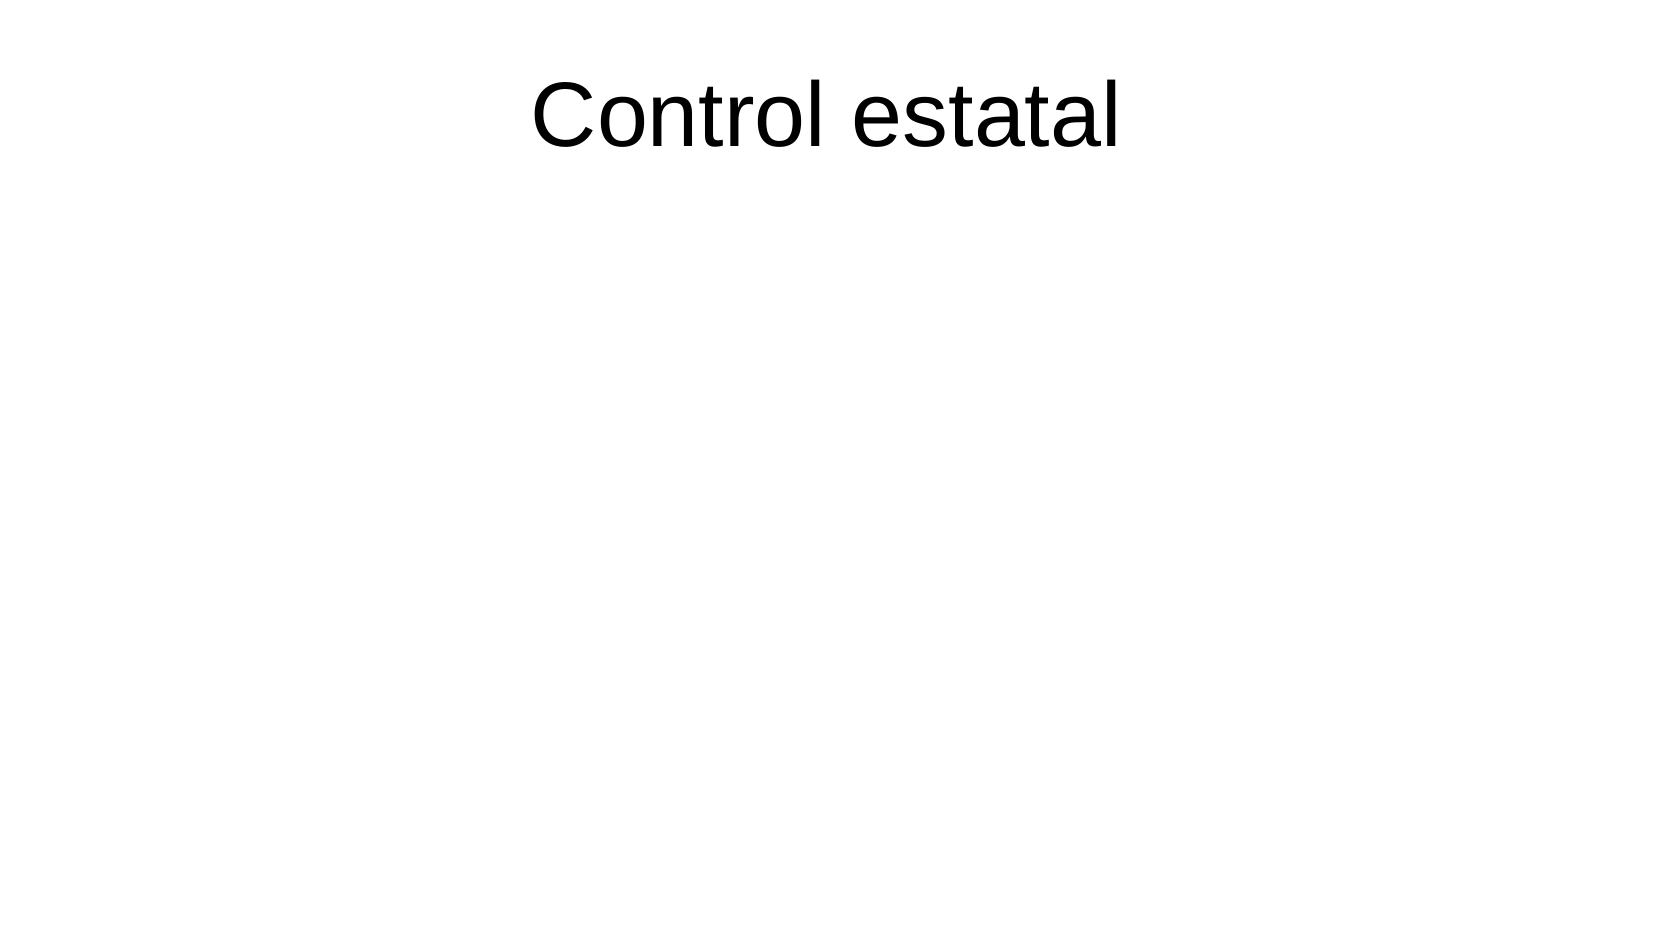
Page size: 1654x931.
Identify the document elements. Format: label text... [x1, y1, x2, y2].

title Control estatal [82, 37, 1571, 193]
